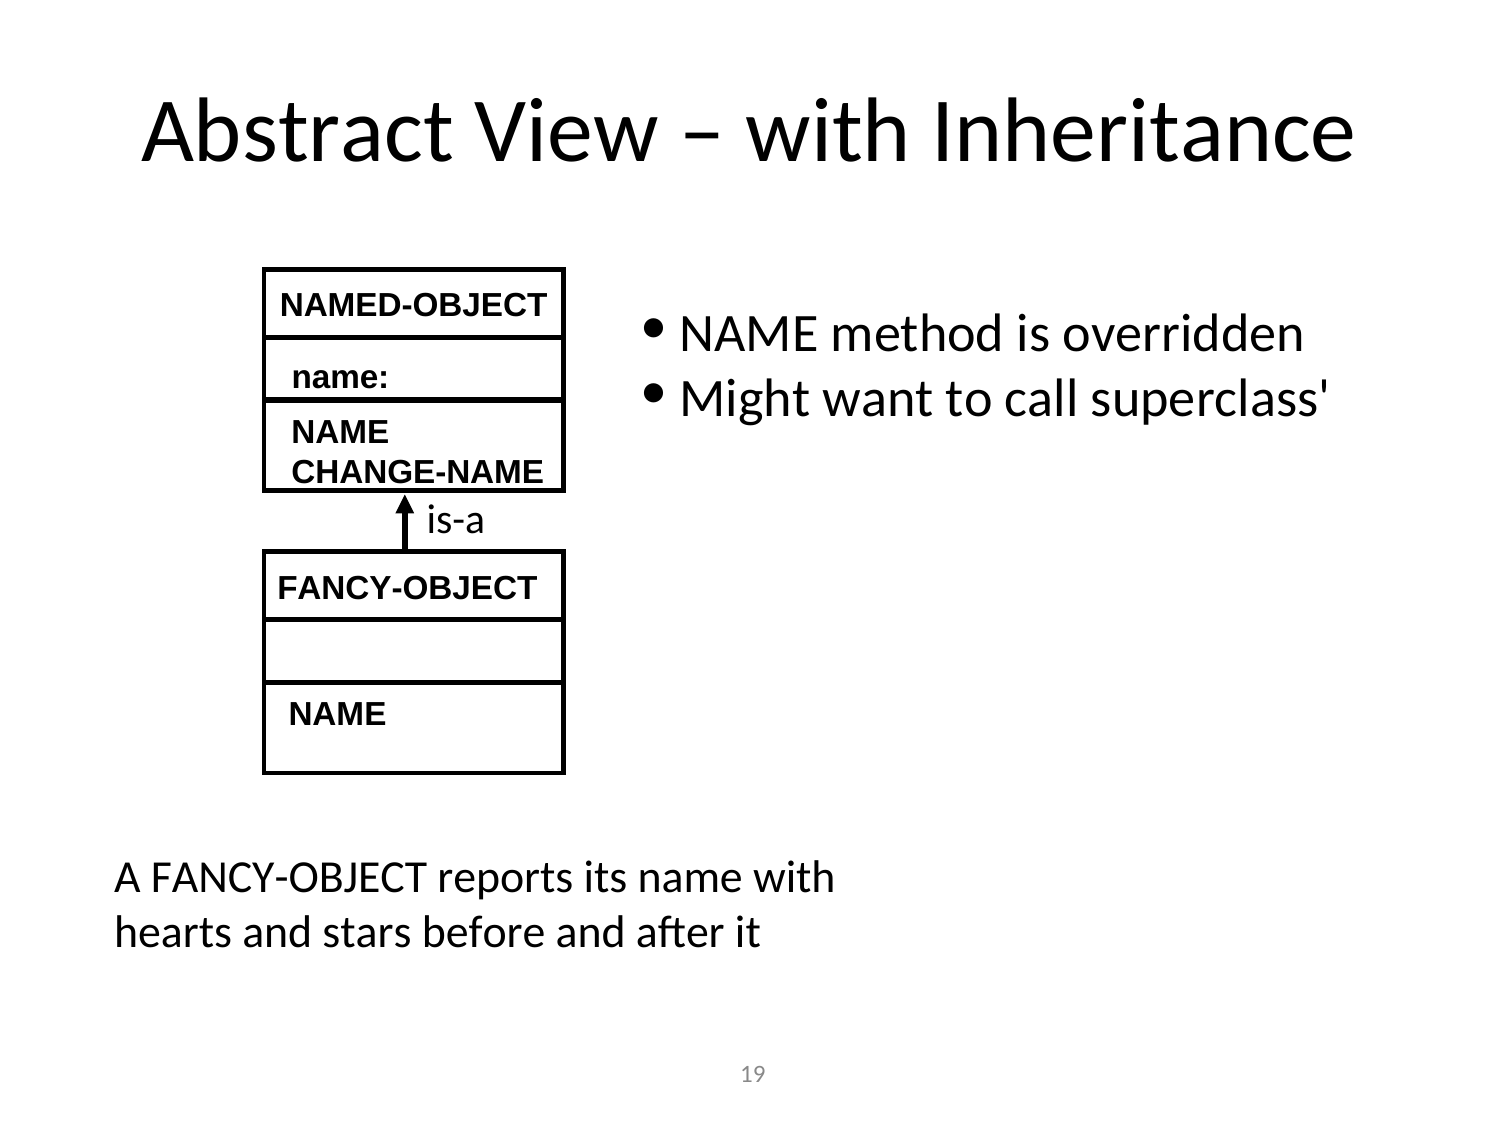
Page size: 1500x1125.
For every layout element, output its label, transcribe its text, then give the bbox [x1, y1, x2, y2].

text_box A FANCY-OBJECT reports its name with hearts and stars before and after it [100, 839, 861, 1019]
text_box NAME [273, 684, 402, 740]
title Abstract View – with Inheritance [75, 24, 1426, 254]
text_box NAME CHANGE-NAME [276, 402, 560, 498]
text_box FANCY-OBJECT [262, 558, 553, 614]
text_box NAMED-OBJECT [265, 275, 563, 332]
text_box NAME method is overridden Might want to call superclass' [626, 291, 1432, 565]
text_box is-a [411, 484, 501, 551]
text_box name: [276, 347, 405, 397]
text_box <number> [512, 1042, 988, 1103]
